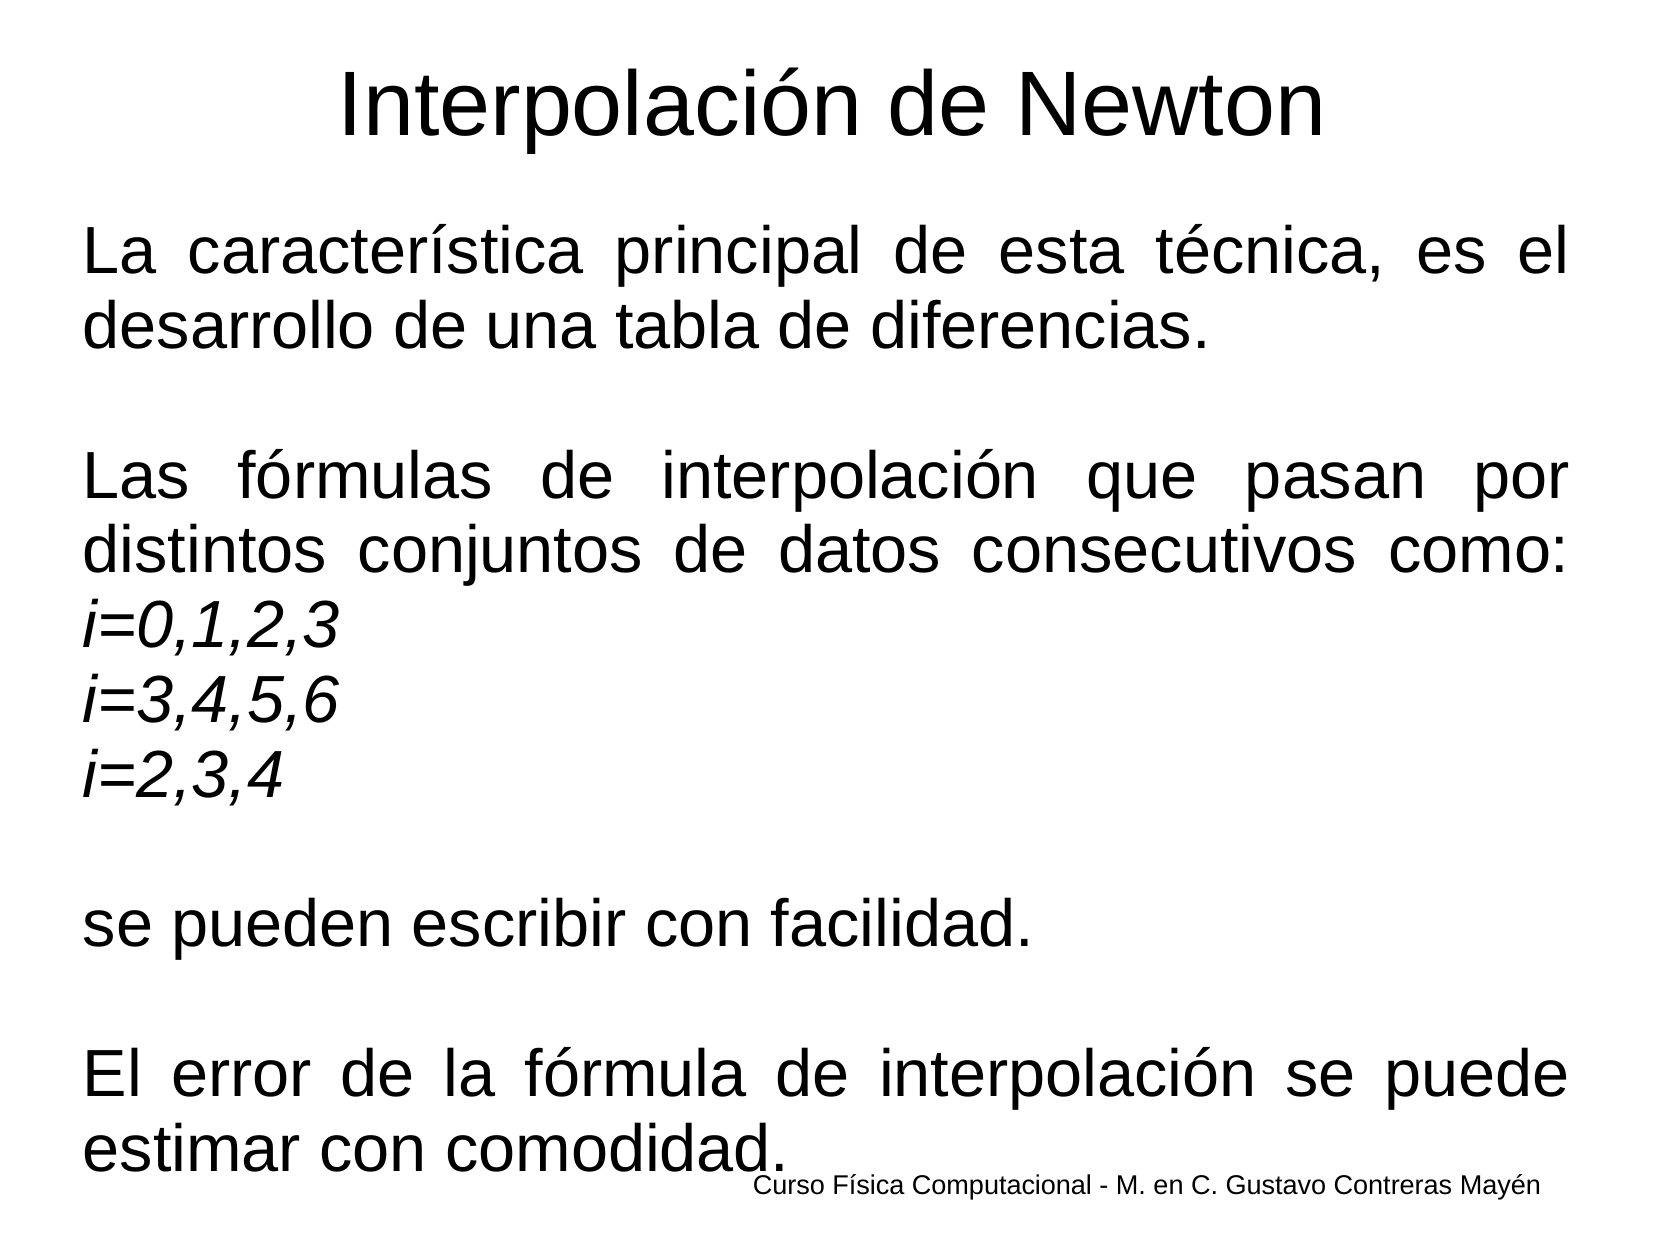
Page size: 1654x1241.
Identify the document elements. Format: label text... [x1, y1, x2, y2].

title Interpolación de Newton [88, 0, 1577, 208]
subtitle La característica principal de esta técnica, es el desarrollo de una tabla de diferencias. Las fórmulas de interpolación que pasan por distintos conjuntos de datos consecutivos como: i=0,1,2,3 i=3,4,5,6 i=2,3,4 se pueden escribir con facilidad. El error de la fórmula de interpolación se puede estimar con comodidad. [82, 157, 1571, 1241]
